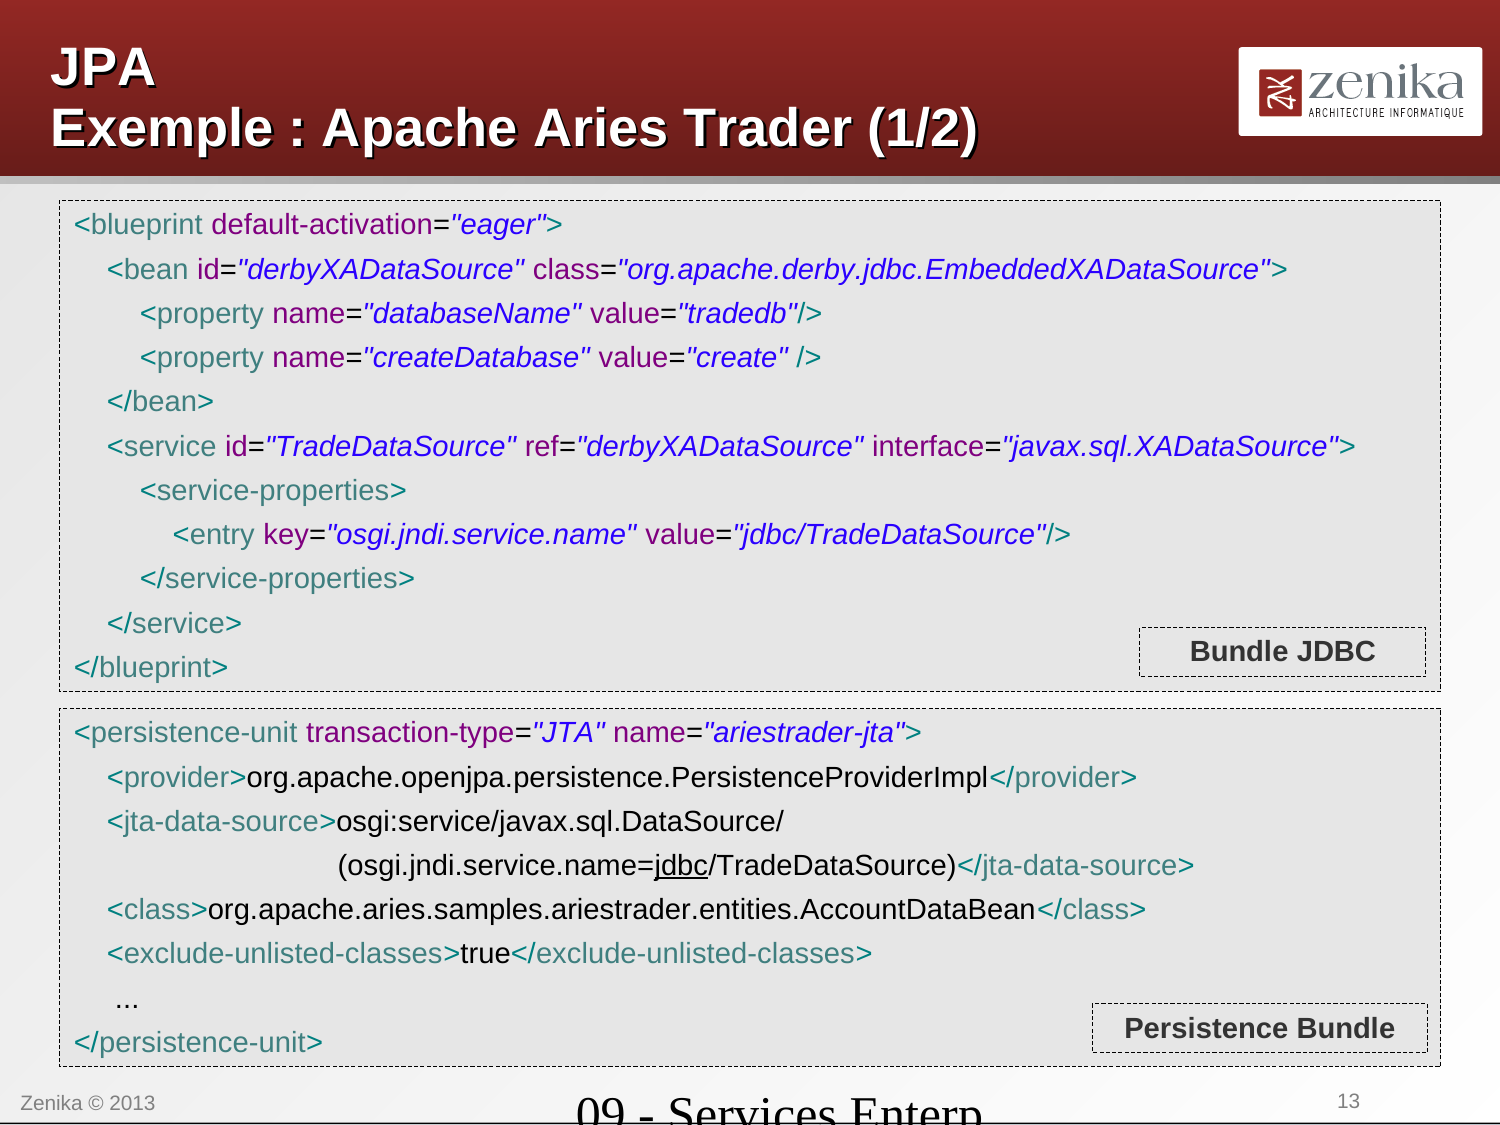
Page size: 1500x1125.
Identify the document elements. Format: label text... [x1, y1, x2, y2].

list <blueprint default-activation="eager"> <bean id="derbyXADataSource" class="org.apache.derby.jdbc.EmbeddedXADataSource"> <property name="databaseName" value="tradedb"/> <property name="createDatabase" value="create" /> </bean> <service id="TradeDataSource" ref="derbyXADataSource" interface="javax.sql.XADataSource"> <service-properties> <entry key="osgi.jndi.service.name" value="jdbc/TradeDataSource"/> </service-properties> </service> </blueprint> [59, 200, 1441, 692]
list Persistence Bundle [1092, 1003, 1428, 1053]
list Bundle JDBC [1139, 627, 1426, 677]
title JPA Exemple : Apache Aries Trader (1/2) [50, 15, 1206, 180]
list <persistence-unit transaction-type="JTA" name="ariestrader-jta"> <provider>org.apache.openjpa.persistence.PersistenceProviderImpl</provider> <jta-data-source>osgi:service/javax.sql.DataSource/ (osgi.jndi.service.name=jdbc/TradeDataSource)</jta-data-source> <class>org.apache.aries.samples.ariestrader.entities.AccountDataBean</class> <exclude-unlisted-classes>true</exclude-unlisted-classes> ... </persistence-unit> [59, 708, 1441, 1067]
picture [1257, 58, 1464, 125]
